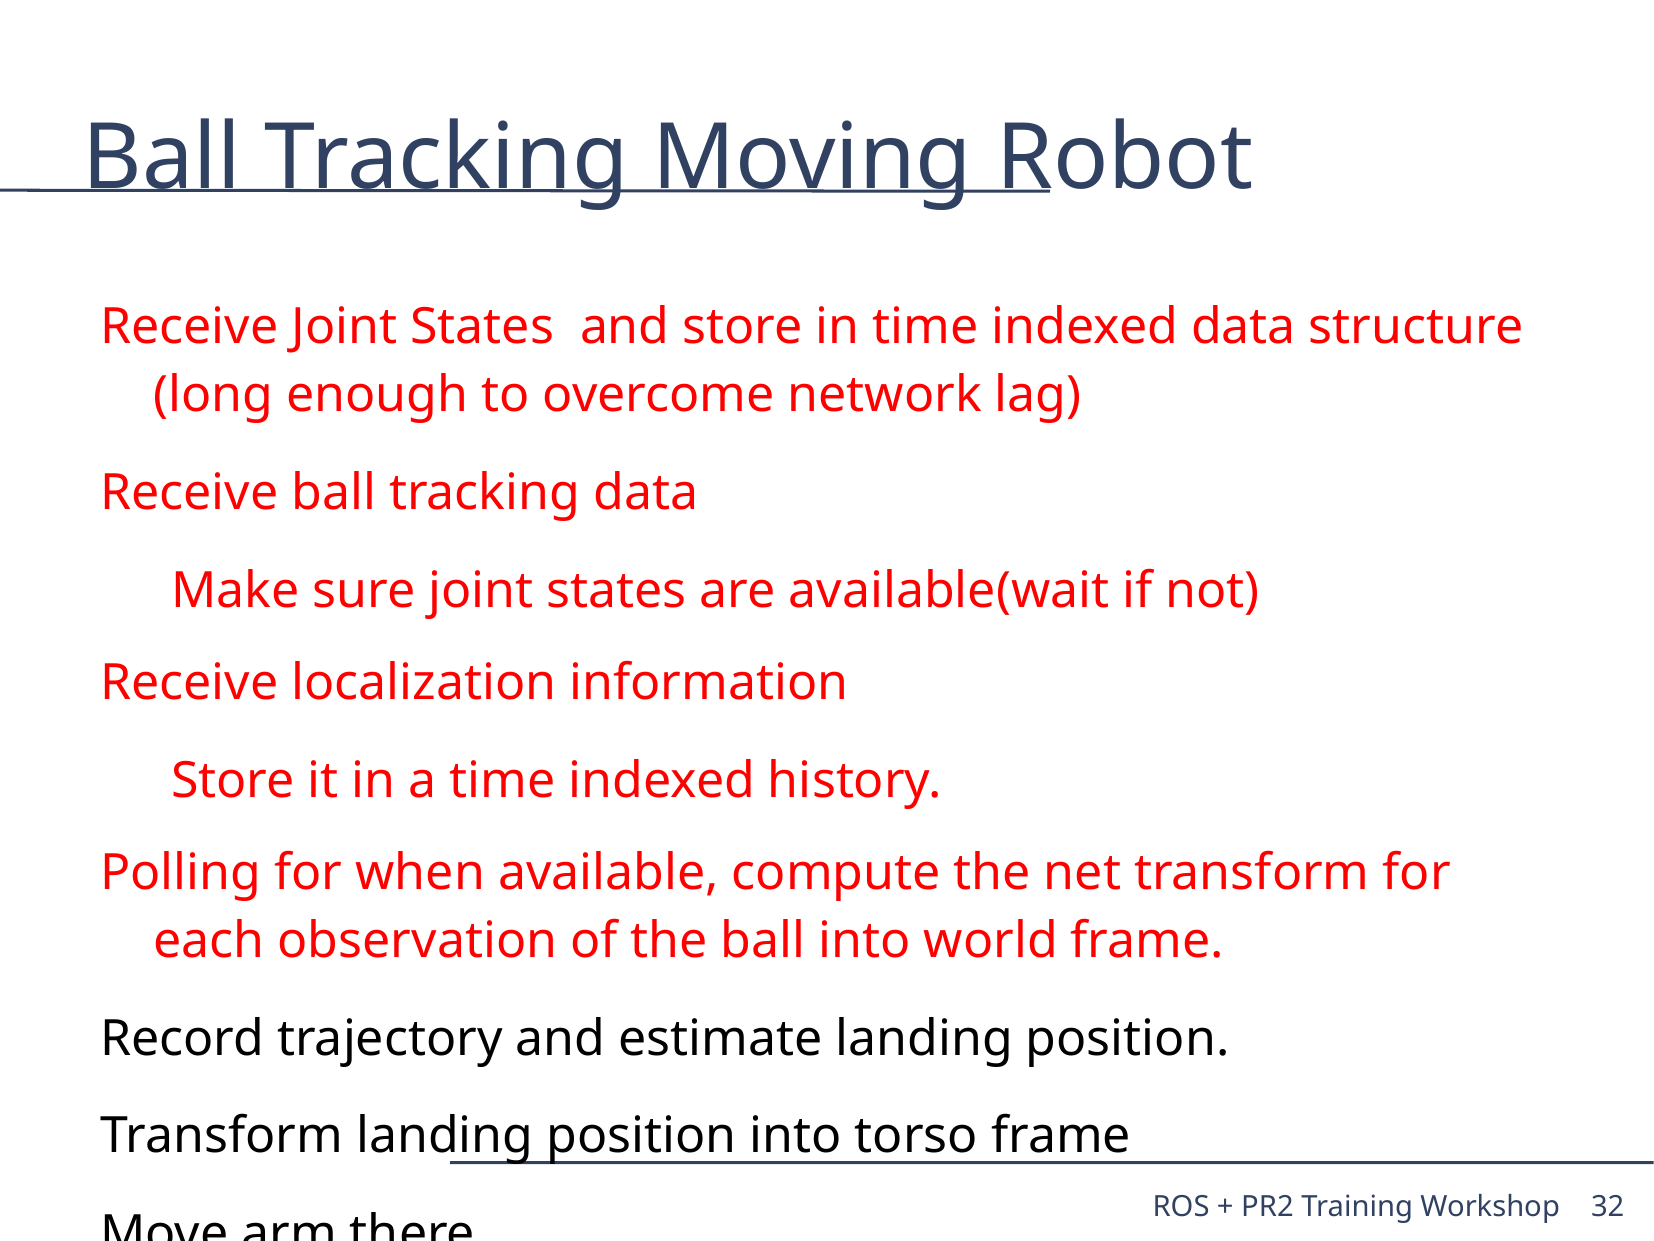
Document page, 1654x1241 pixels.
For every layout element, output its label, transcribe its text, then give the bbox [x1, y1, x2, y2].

title Ball Tracking Moving Robot [82, 56, 1571, 250]
list Receive Joint States and store in time indexed data structure (long enough to overcome network lag) Receive ball tracking data Make sure joint states are available(wait if not) Receive localization information Store it in a time indexed history. Polling for when available, compute the net transform for each observation of the ball into world frame. Record trajectory and estimate landing position. Transform landing position into torso frame Move arm there. [82, 290, 1571, 1109]
